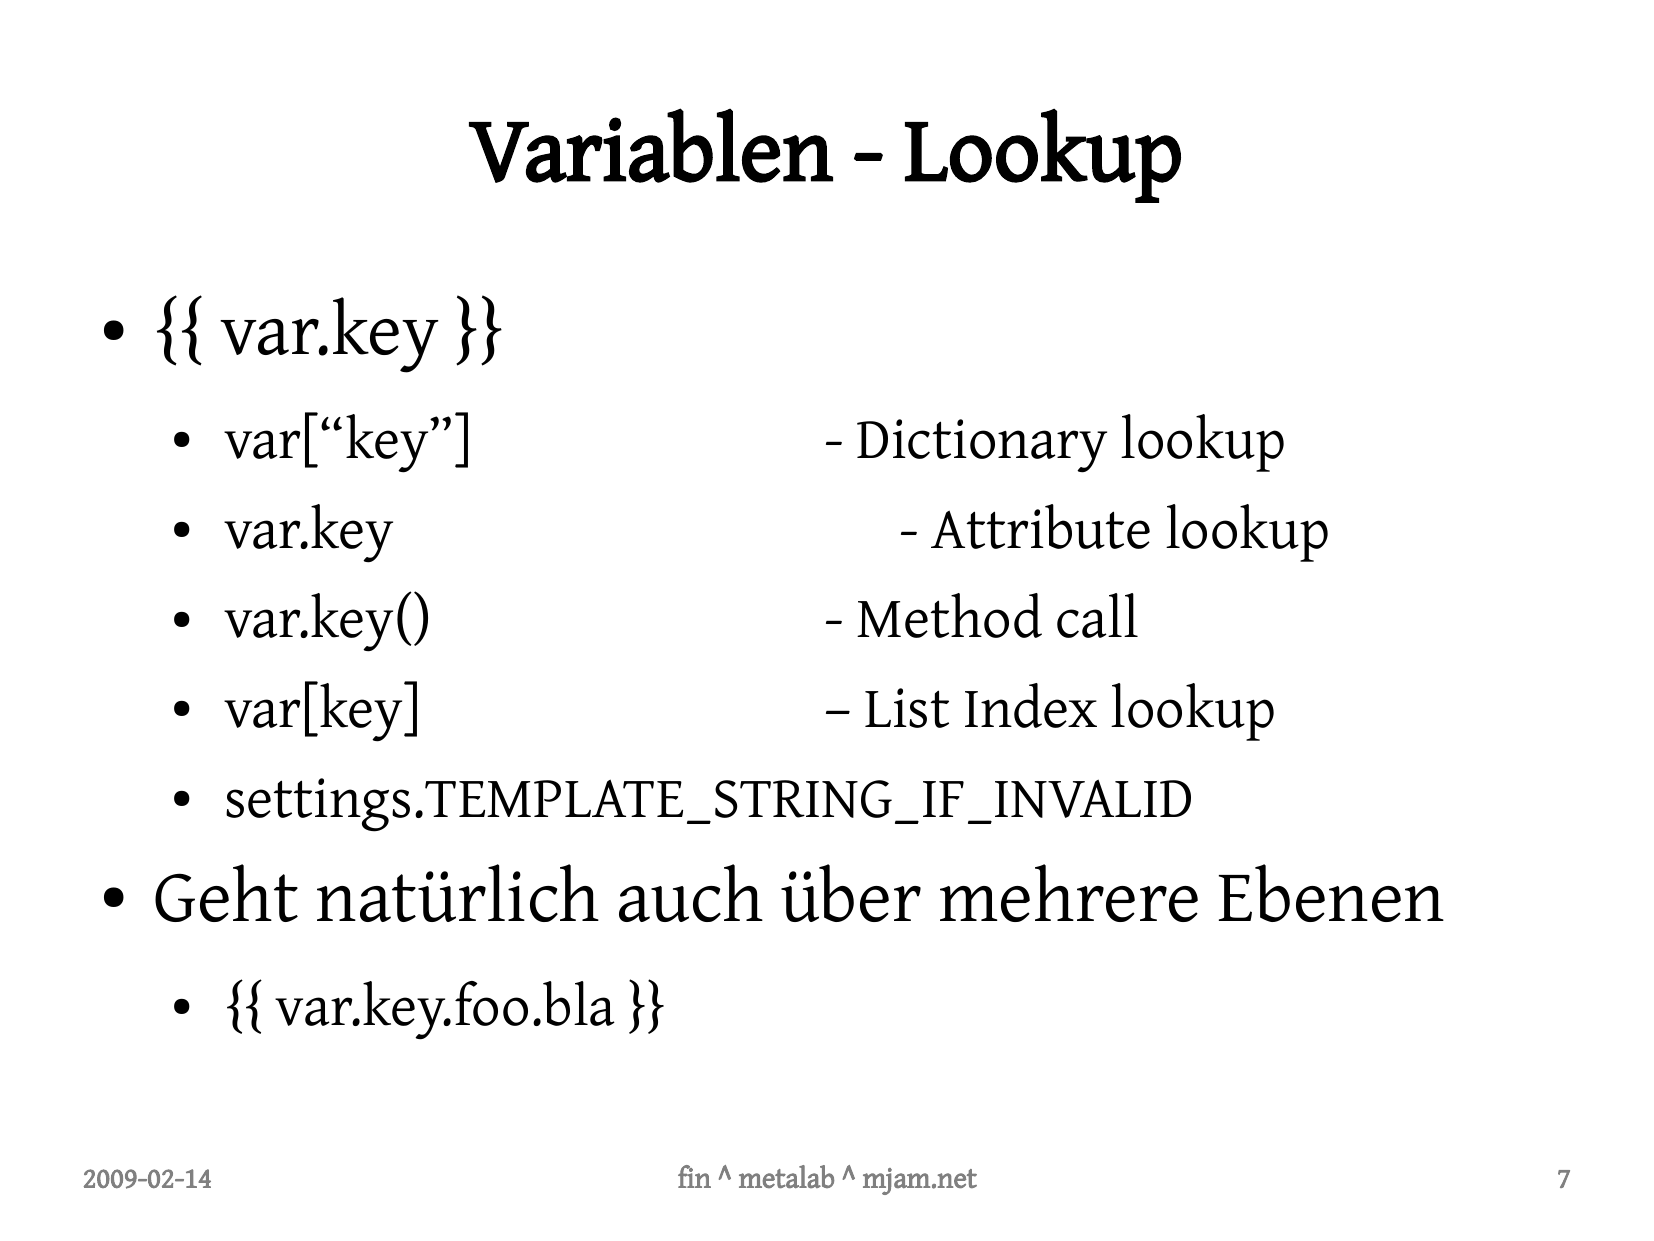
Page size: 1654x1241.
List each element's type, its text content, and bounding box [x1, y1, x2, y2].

title Variablen - Lookup [82, 56, 1571, 250]
list {{ var.key }} var[“key”] - Dictionary lookup var.key - Attribute lookup var.key() - Method call var[key] – List Index lookup settings.TEMPLATE_STRING_IF_INVALID Geht natürlich auch über mehrere Ebenen {{ var.key.foo.bla }} [82, 290, 1571, 1094]
